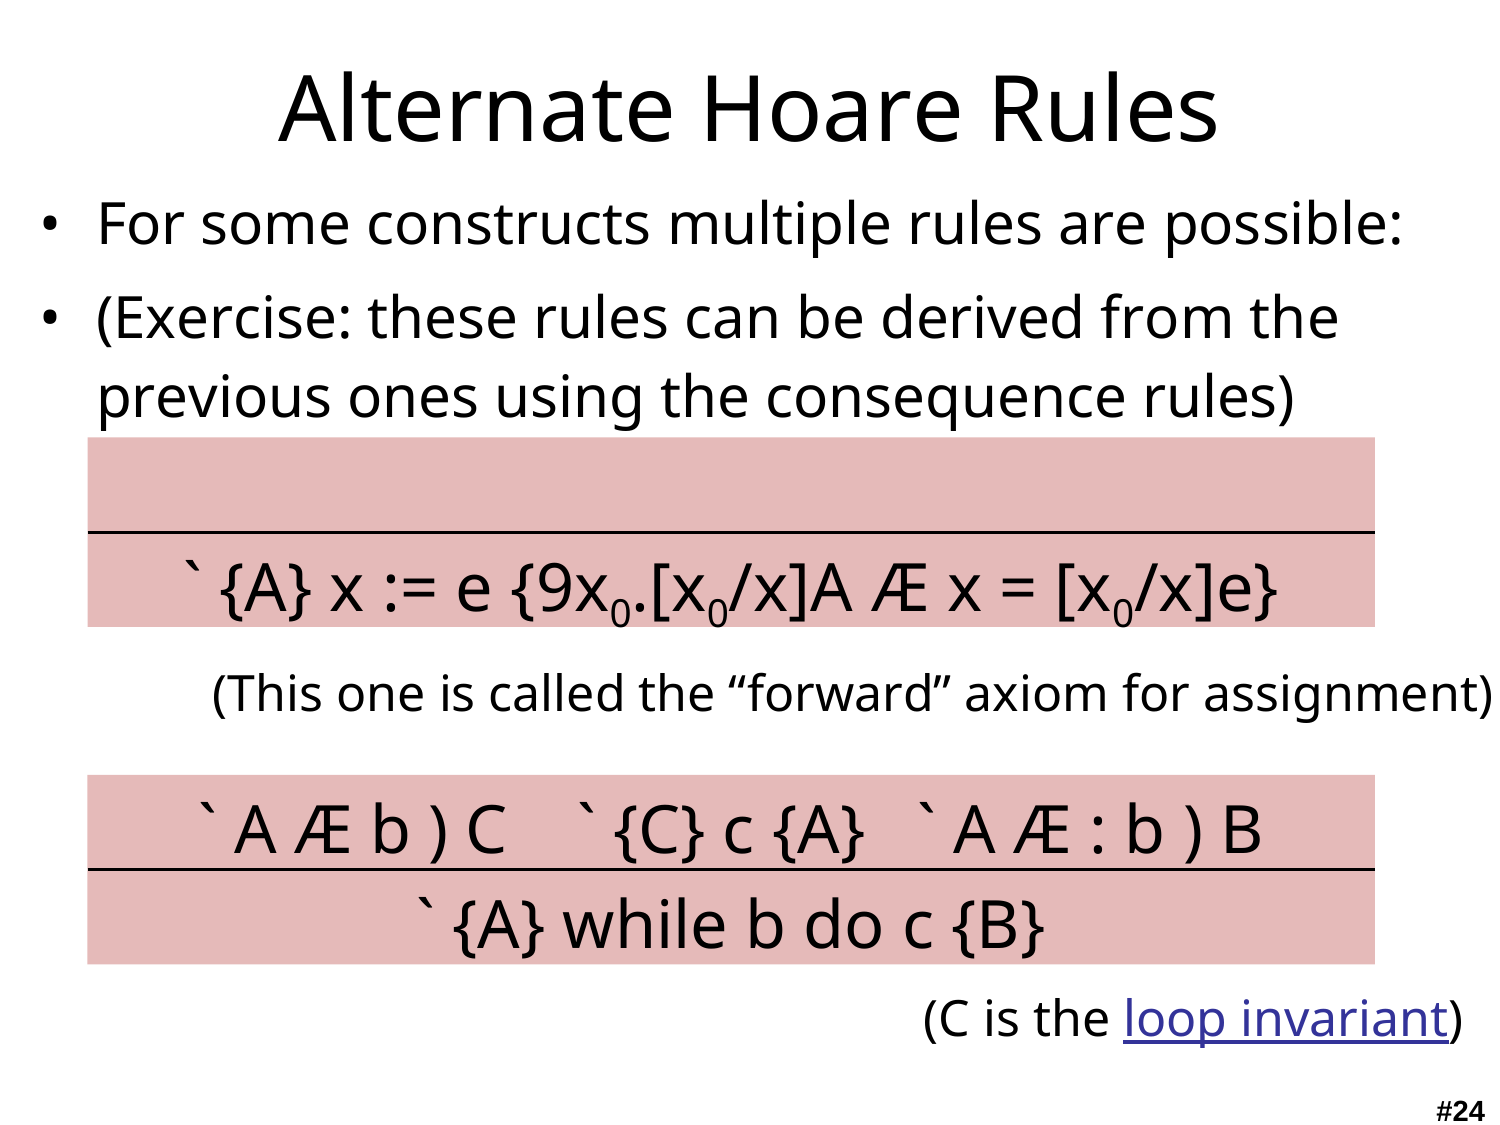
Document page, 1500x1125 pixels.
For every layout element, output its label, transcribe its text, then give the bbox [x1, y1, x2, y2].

title Alternate Hoare Rules [24, 12, 1476, 174]
text_box (C is the loop invariant) [908, 974, 1479, 1059]
text_box ` A Æ b ) C ` {C} c {A} ` A Æ : b ) B [87, 774, 1375, 868]
text_box [87, 437, 1375, 531]
list For some constructs multiple rules are possible: (Exercise: these rules can be derived from the previous ones using the consequence rules) [24, 174, 1476, 463]
text_box ` {A} while b do c {B} [87, 870, 1375, 965]
text_box (This one is called the “forward” axiom for assignment) [198, 649, 1500, 734]
text_box ` {A} x := e {9x0.[x0/x]A Æ x = [x0/x]e} [87, 533, 1375, 627]
